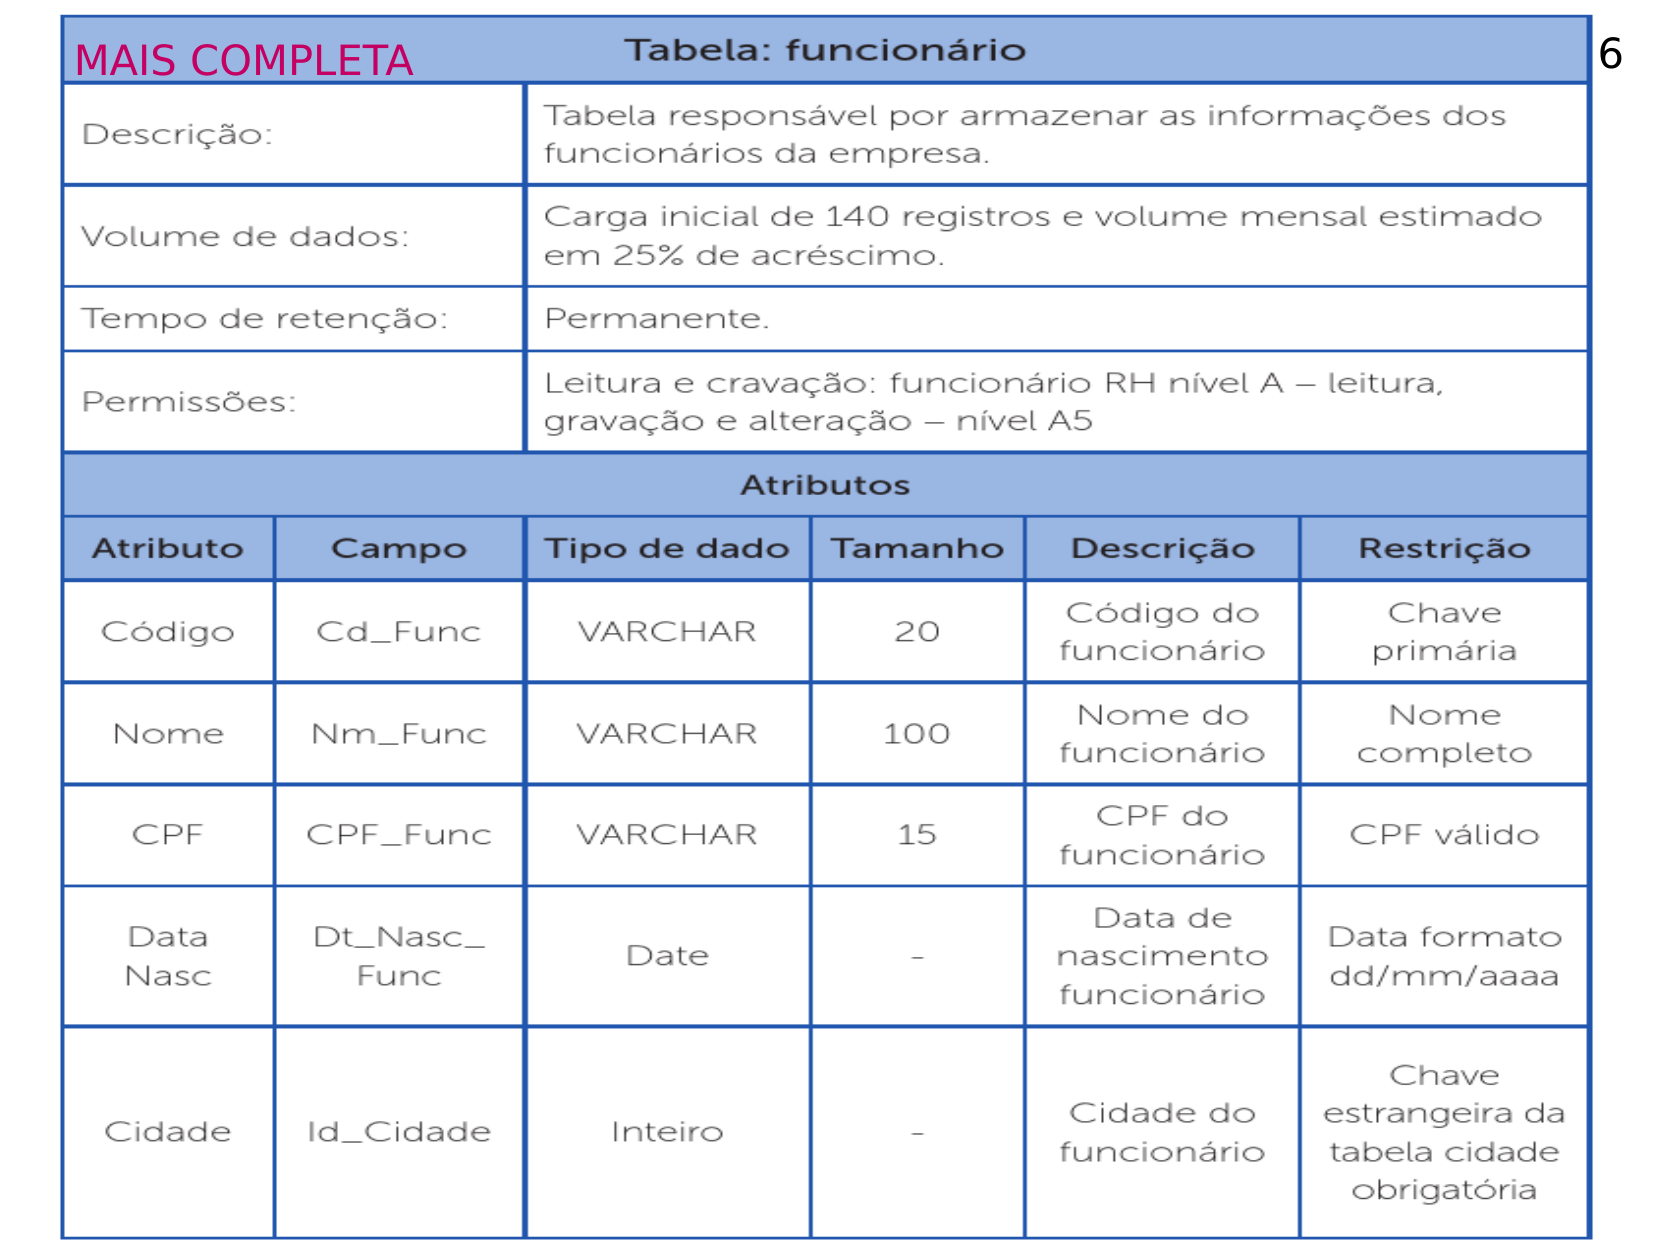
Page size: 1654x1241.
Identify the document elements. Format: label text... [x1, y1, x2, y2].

picture [59, 11, 1595, 1241]
text_box MAIS COMPLETA [59, 29, 487, 121]
